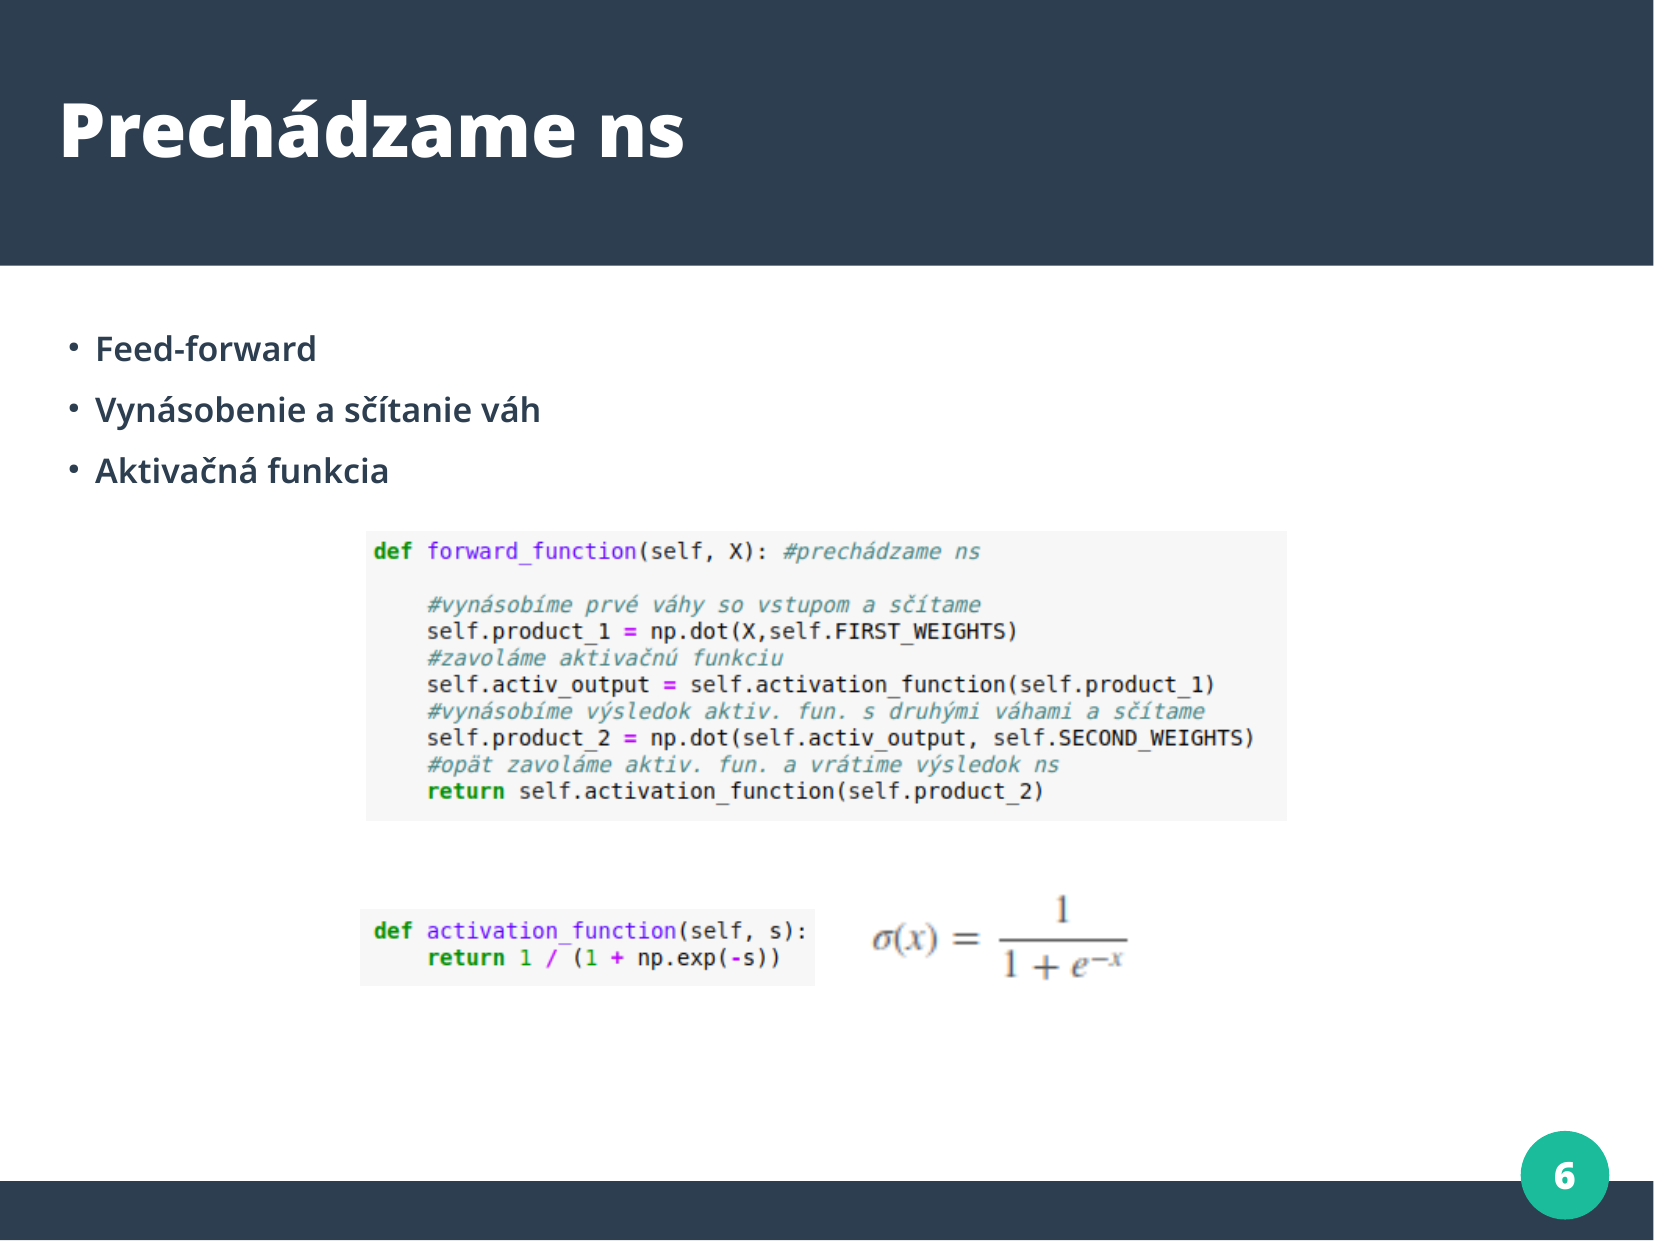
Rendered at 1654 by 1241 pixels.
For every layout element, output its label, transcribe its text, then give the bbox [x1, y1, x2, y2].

list Feed-forward Vynásobenie a sčítanie váh Aktivačná funkcia [59, 324, 1453, 497]
picture [366, 531, 1287, 821]
picture [360, 909, 815, 986]
title Prechádzame ns [59, 49, 1595, 207]
picture [850, 877, 1202, 1016]
